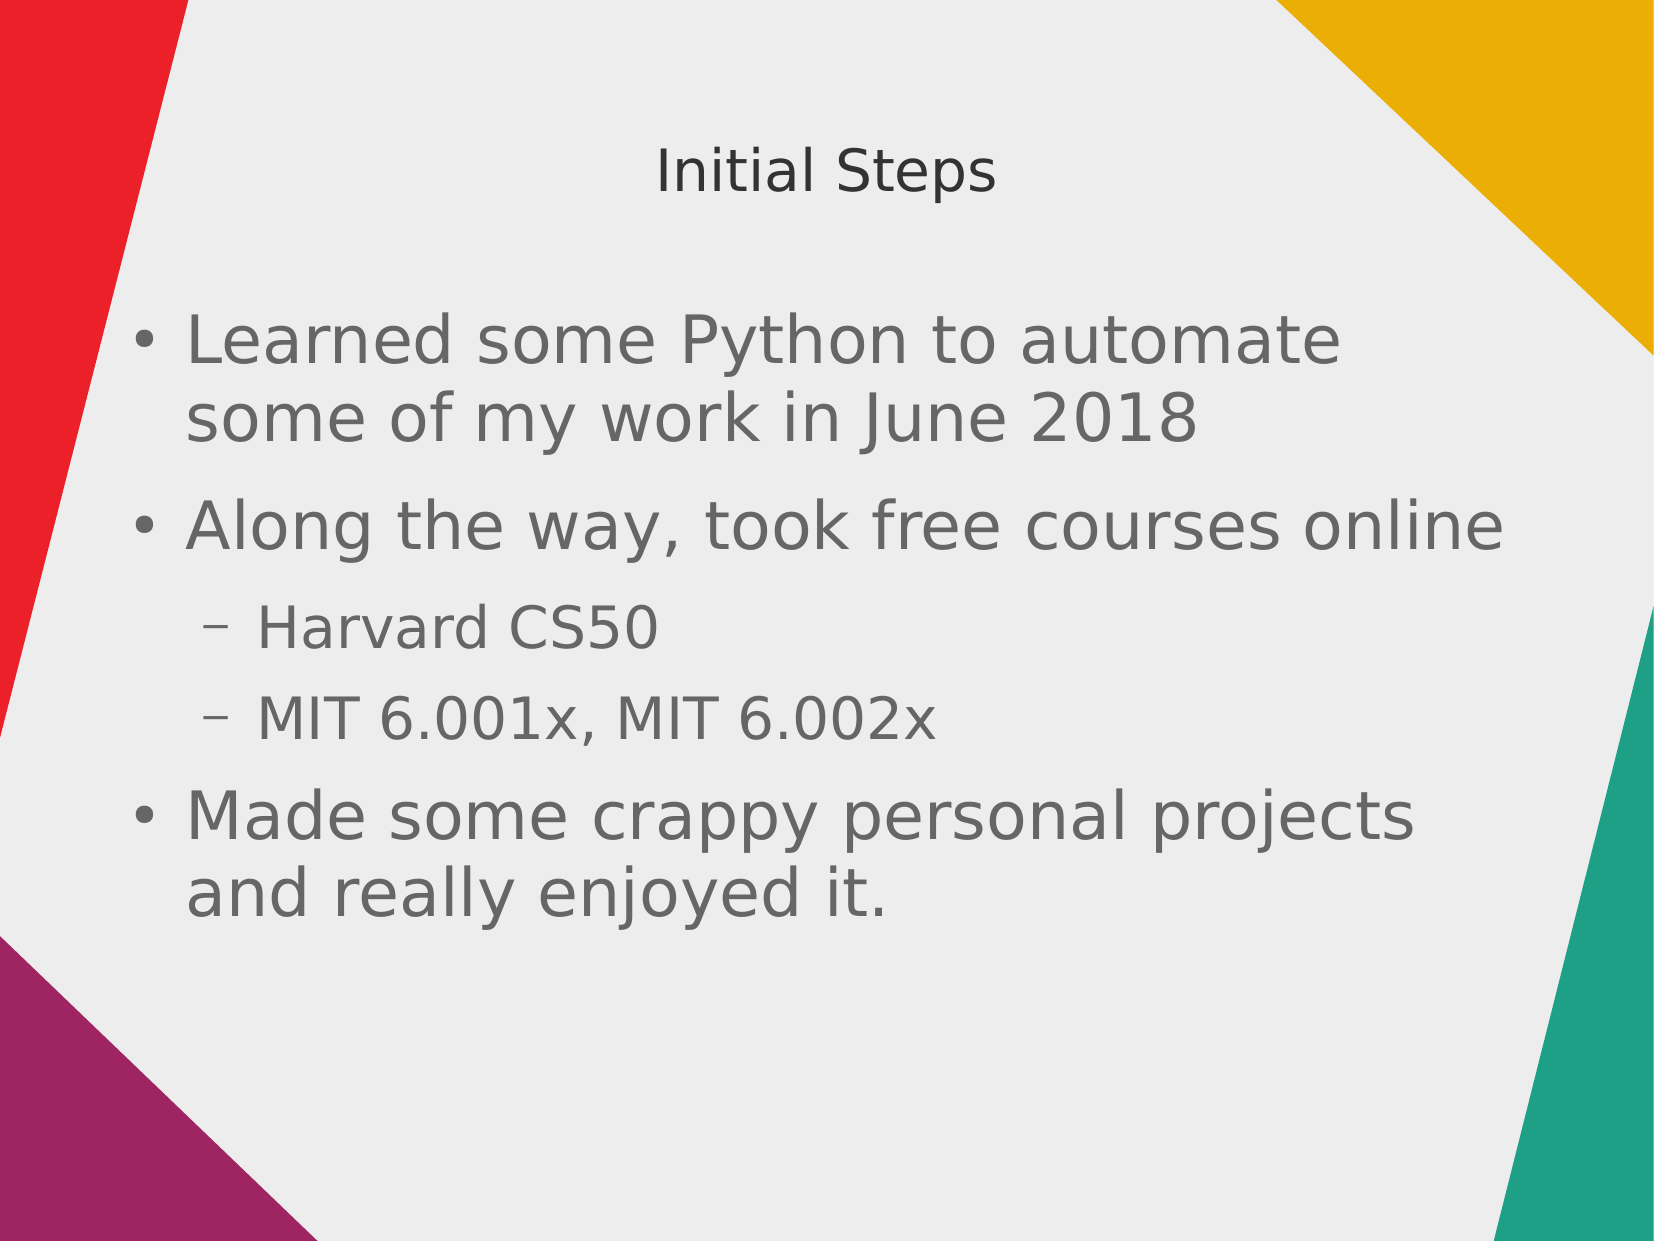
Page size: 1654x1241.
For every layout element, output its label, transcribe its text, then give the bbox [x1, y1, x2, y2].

list Learned some Python to automate some of my work in June 2018 Along the way, took free courses online Harvard CS50 MIT 6.001x, MIT 6.002x Made some crappy personal projects and really enjoyed it. [114, 302, 1539, 1033]
title Initial Steps [114, 73, 1539, 271]
